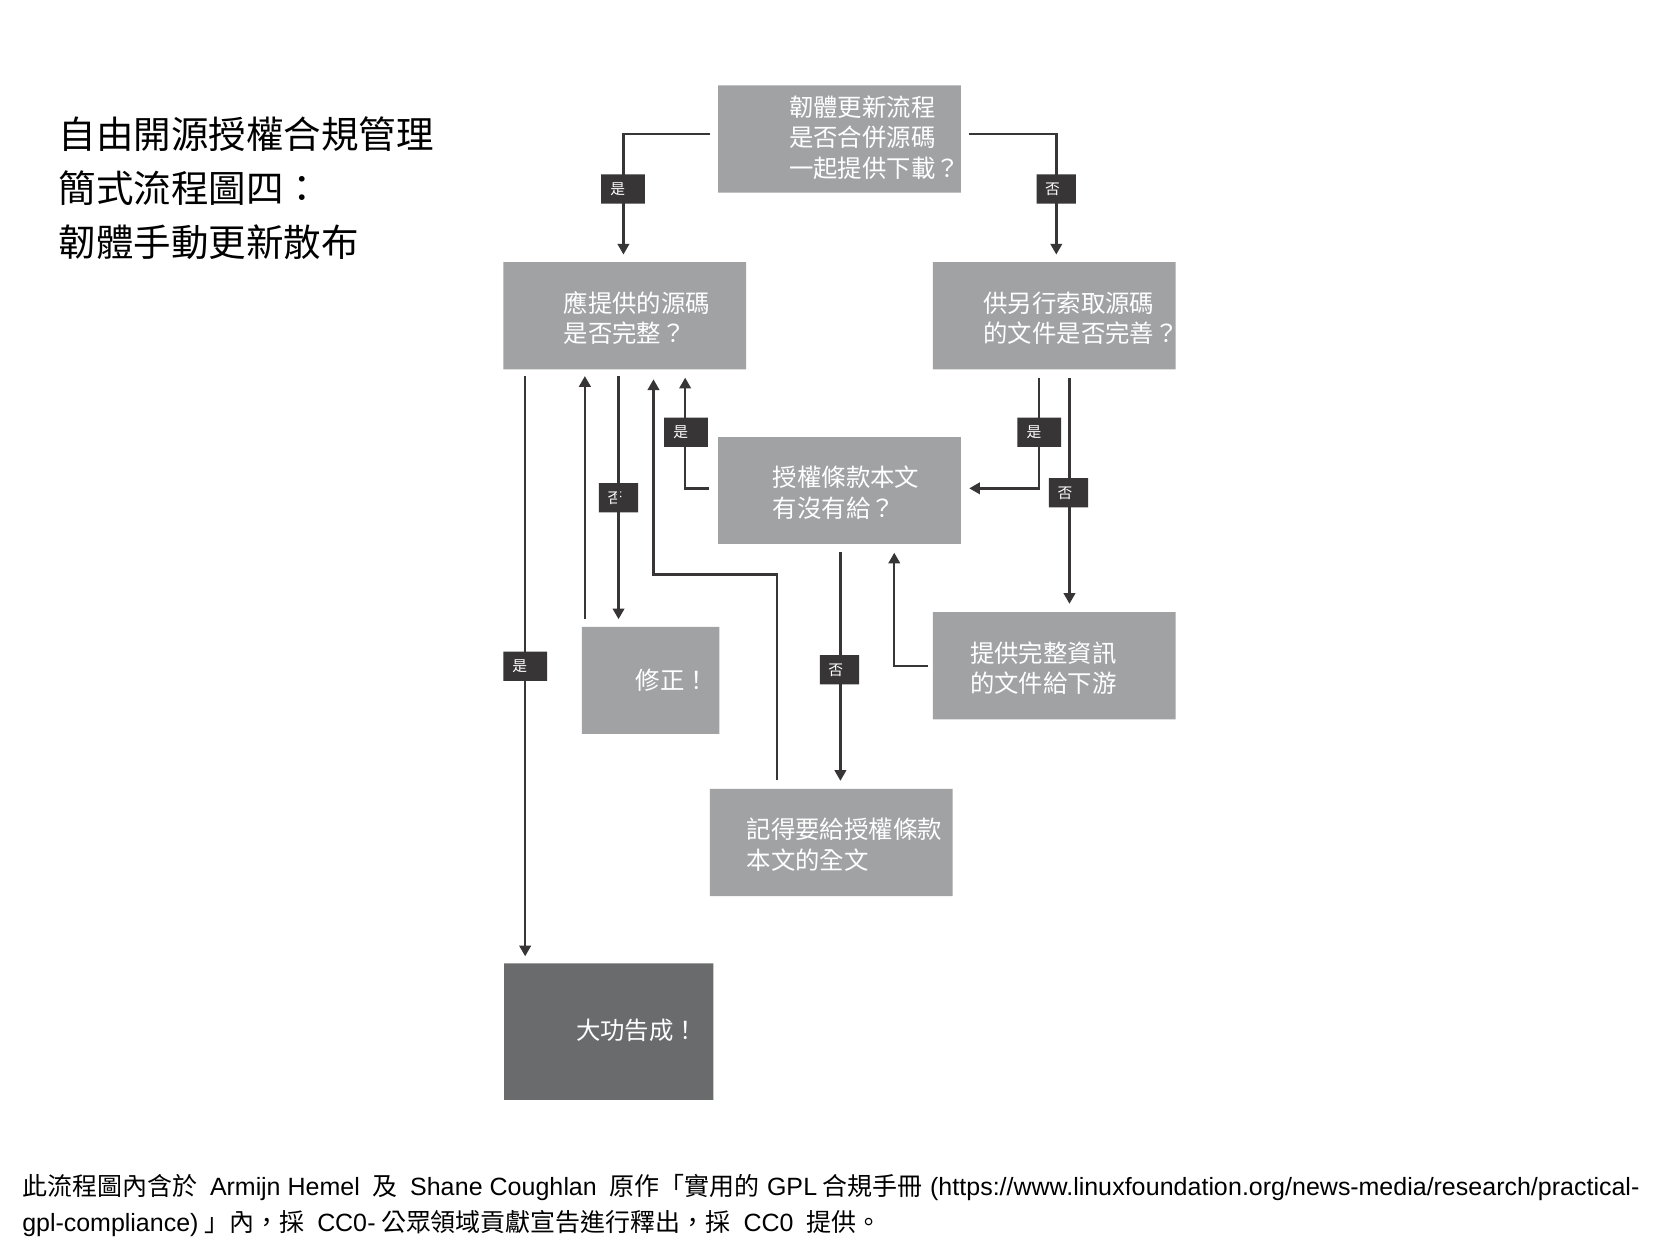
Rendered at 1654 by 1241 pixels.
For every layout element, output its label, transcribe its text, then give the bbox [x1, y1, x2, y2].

picture [502, 0, 1177, 1101]
text_box 自由開源授權合規管理 簡式流程圖四： 韌體手動更新散布 [44, 97, 449, 245]
text_box 此流程圖內含於 Armijn Hemel 及 Shane Coughlan 原作「實用的GPL合規手冊(https://www.linuxfoundation.org/news-media/research/practical-gpl-compliance)」內，採 CC0-公眾領域貢獻宣告進行釋出，採 CC0 提供。 [7, 1158, 1654, 1233]
